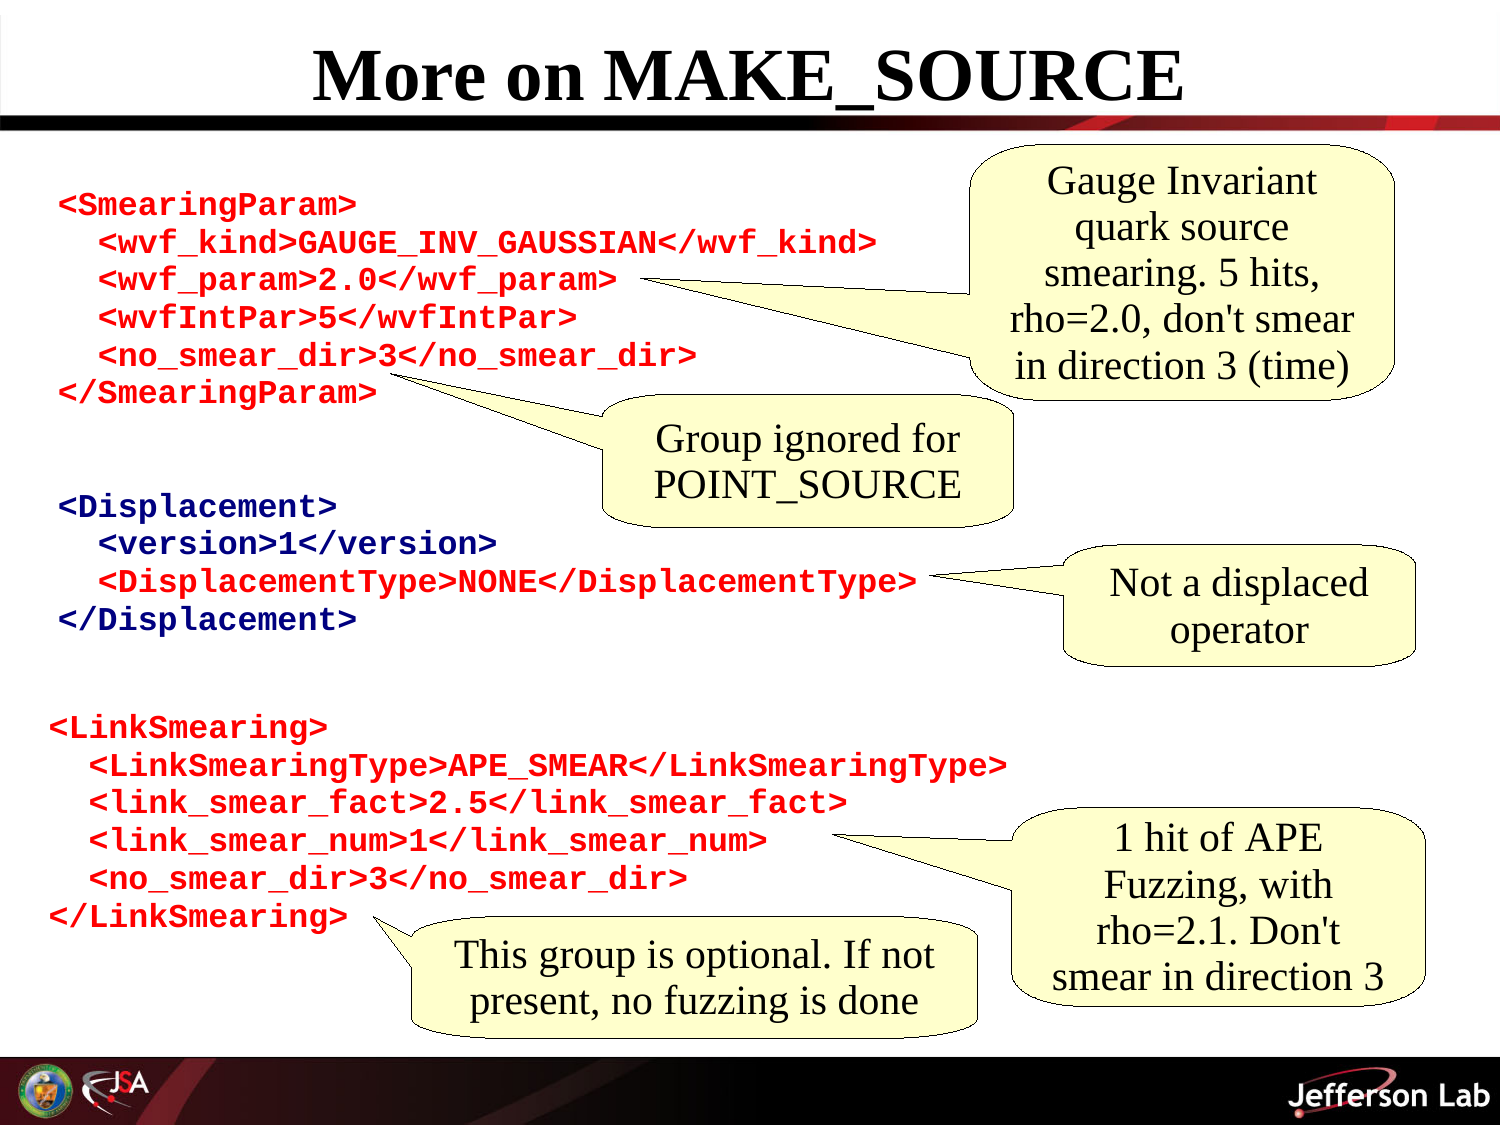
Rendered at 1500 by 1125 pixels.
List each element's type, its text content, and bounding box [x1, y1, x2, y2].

text_box Group ignored for POINT_SOURCE [390, 373, 1014, 528]
text_box This group is optional. If not present, no fuzzing is done [373, 916, 978, 1039]
text_box Not a displaced operator [929, 544, 1416, 667]
title More on MAKE_SOURCE [112, 7, 1388, 143]
text_box <LinkSmearing> <LinkSmearingType>APE_SMEAR</LinkSmearingType> <link_smear_fact>2.5</link_smear_fact> <link_smear_num>1</link_smear_num> <no_smear_dir>3</no_smear_dir> </LinkSmearing> [33, 703, 1411, 1050]
text_box 1 hit of APE Fuzzing, with rho=2.1. Don't smear in direction 3 [832, 807, 1426, 1007]
picture [0, 0, 1500, 1125]
text_box Gauge Invariant quark source smearing. 5 hits, rho=2.0, don't smear in direction 3 (time) [640, 144, 1395, 401]
text_box <SmearingParam> <wvf_kind>GAUGE_INV_GAUSSIAN</wvf_kind> <wvf_param>2.0</wvf_param> <wvfIntPar>5</wvfIntPar> <no_smear_dir>3</no_smear_dir> </SmearingParam> <Displacement> <version>1</version> <DisplacementType>NONE</DisplacementType> </Displacement> [43, 180, 1299, 648]
